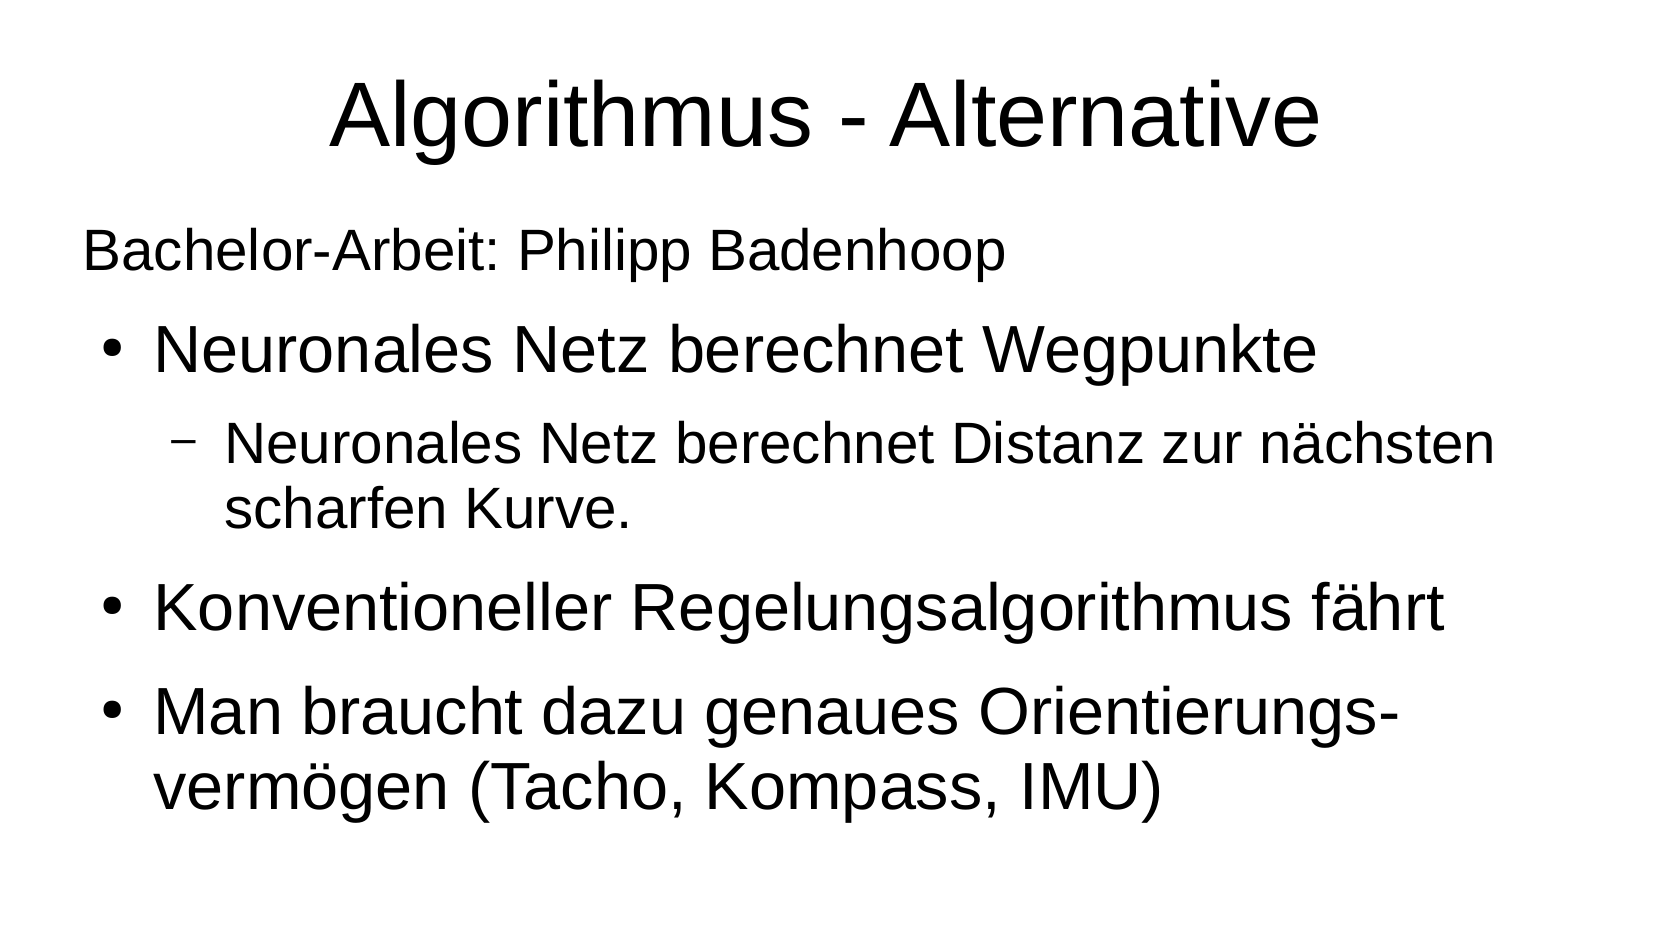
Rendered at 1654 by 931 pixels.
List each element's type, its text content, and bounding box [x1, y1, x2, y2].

title Algorithmus - Alternative [82, 37, 1571, 193]
list Bachelor-Arbeit: Philipp Badenhoop Neuronales Netz berechnet Wegpunkte Neuronales Netz berechnet Distanz zur nächsten scharfen Kurve. Konventioneller Regelungsalgorithmus fährt Man braucht dazu genaues Orientierungs-vermögen (Tacho, Kompass, IMU) [82, 217, 1571, 898]
